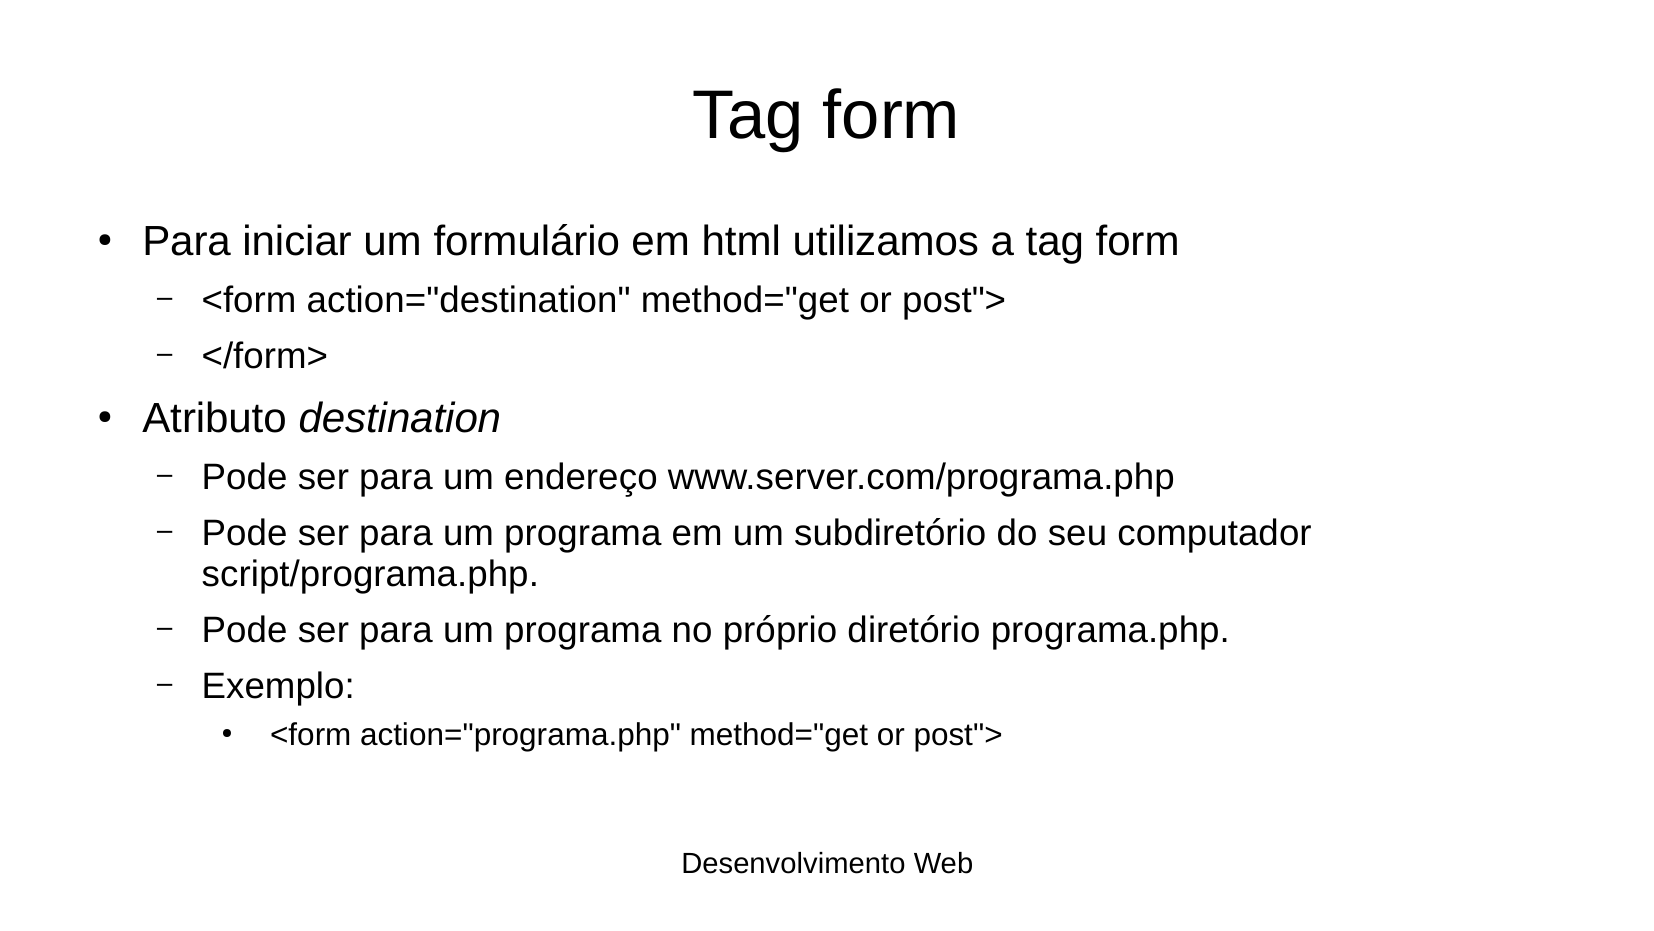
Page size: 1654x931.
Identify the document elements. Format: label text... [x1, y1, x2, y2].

title Tag form [82, 37, 1571, 193]
list Para iniciar um formulário em html utilizamos a tag form <form action="destination" method="get or post"> </form> Atributo destination Pode ser para um endereço www.server.com/programa.php Pode ser para um programa em um subdiretório do seu computador script/programa.php. Pode ser para um programa no próprio diretório programa.php. Exemplo: <form action="programa.php" method="get or post"> [82, 217, 1571, 758]
